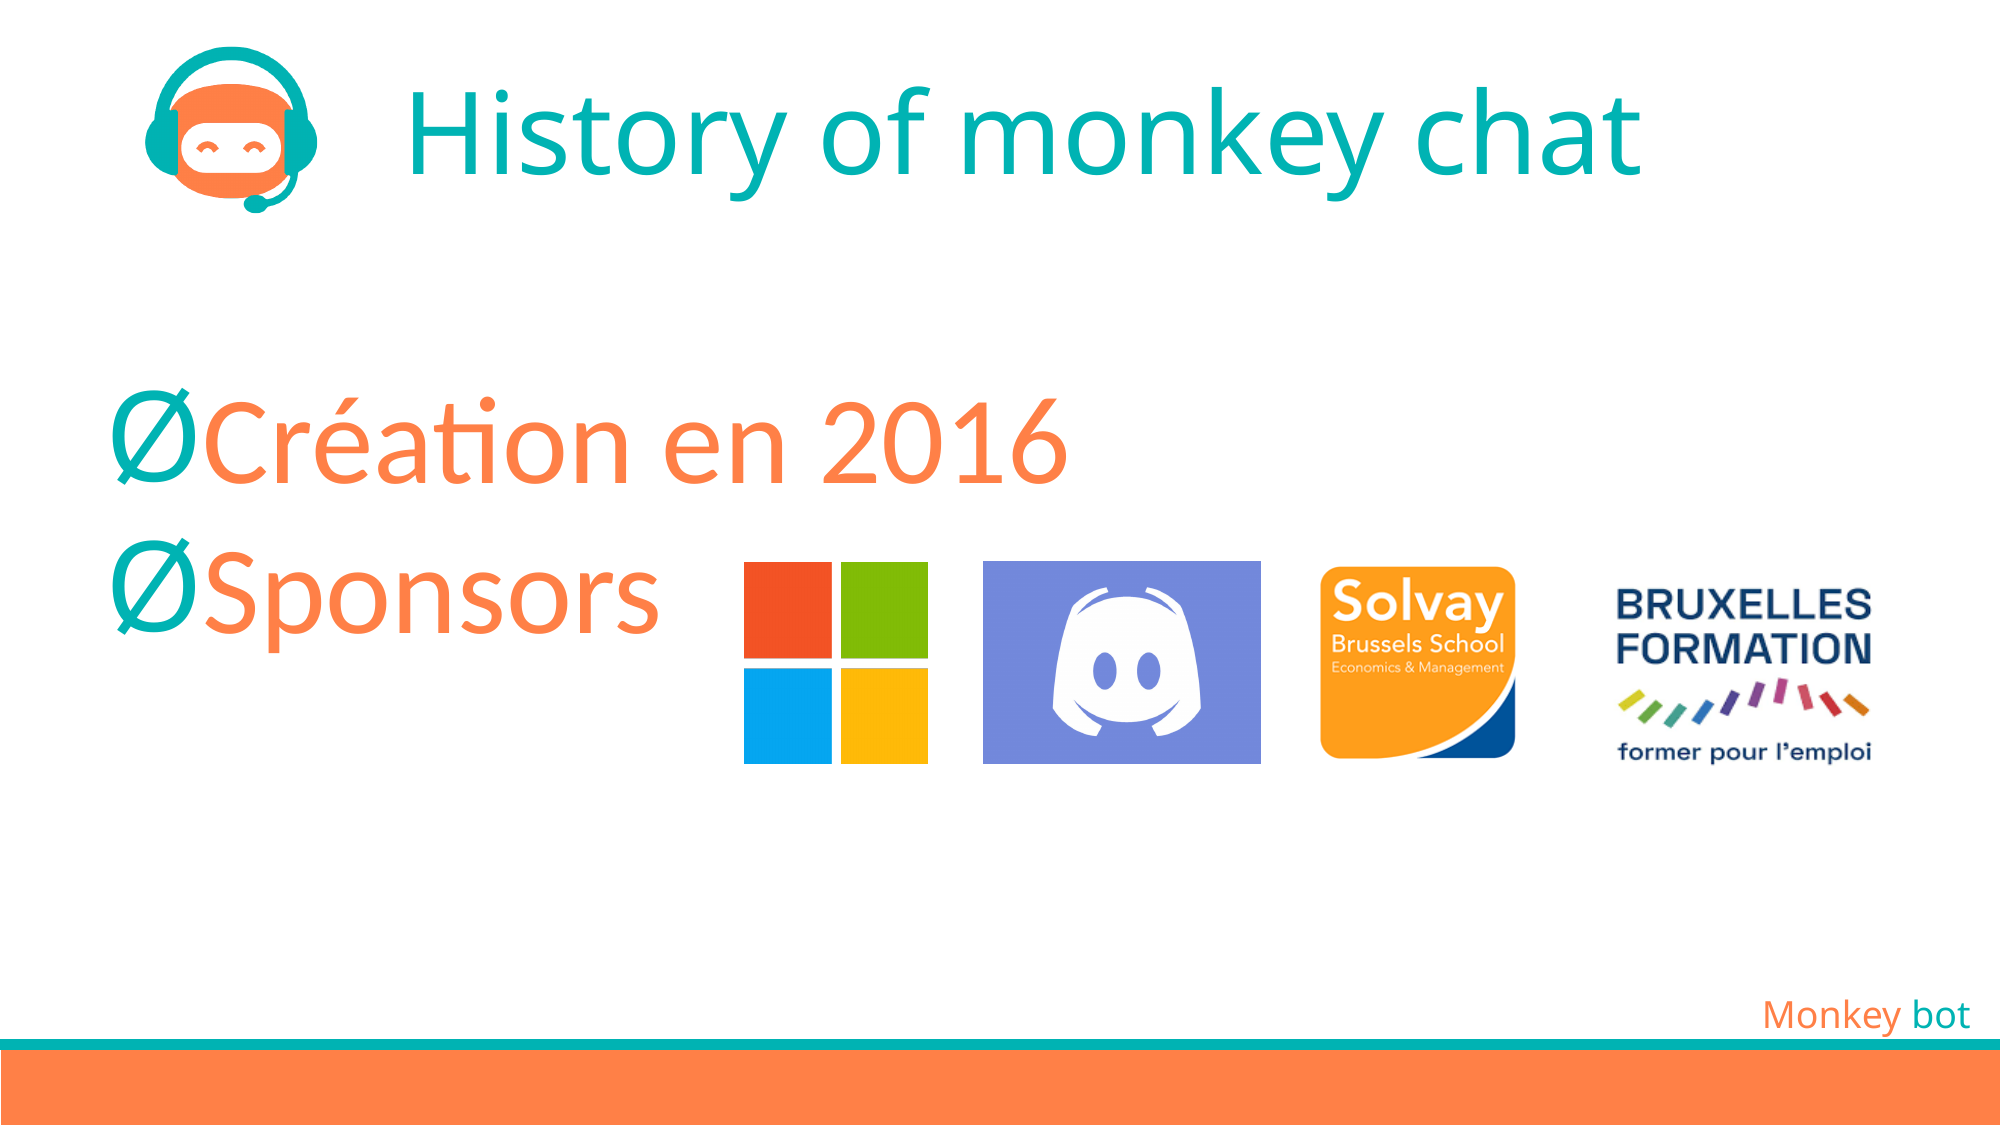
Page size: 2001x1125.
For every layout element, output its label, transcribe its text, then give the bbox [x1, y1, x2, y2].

picture [1575, 519, 1916, 829]
picture [744, 562, 928, 764]
picture [127, 25, 335, 234]
picture [983, 562, 1261, 764]
text_box Création en 2016 Sponsors [90, 350, 1660, 871]
text_box History of monkey chat [387, 52, 1692, 207]
text_box Monkey bot [1746, 983, 2000, 1044]
picture [1315, 562, 1521, 764]
